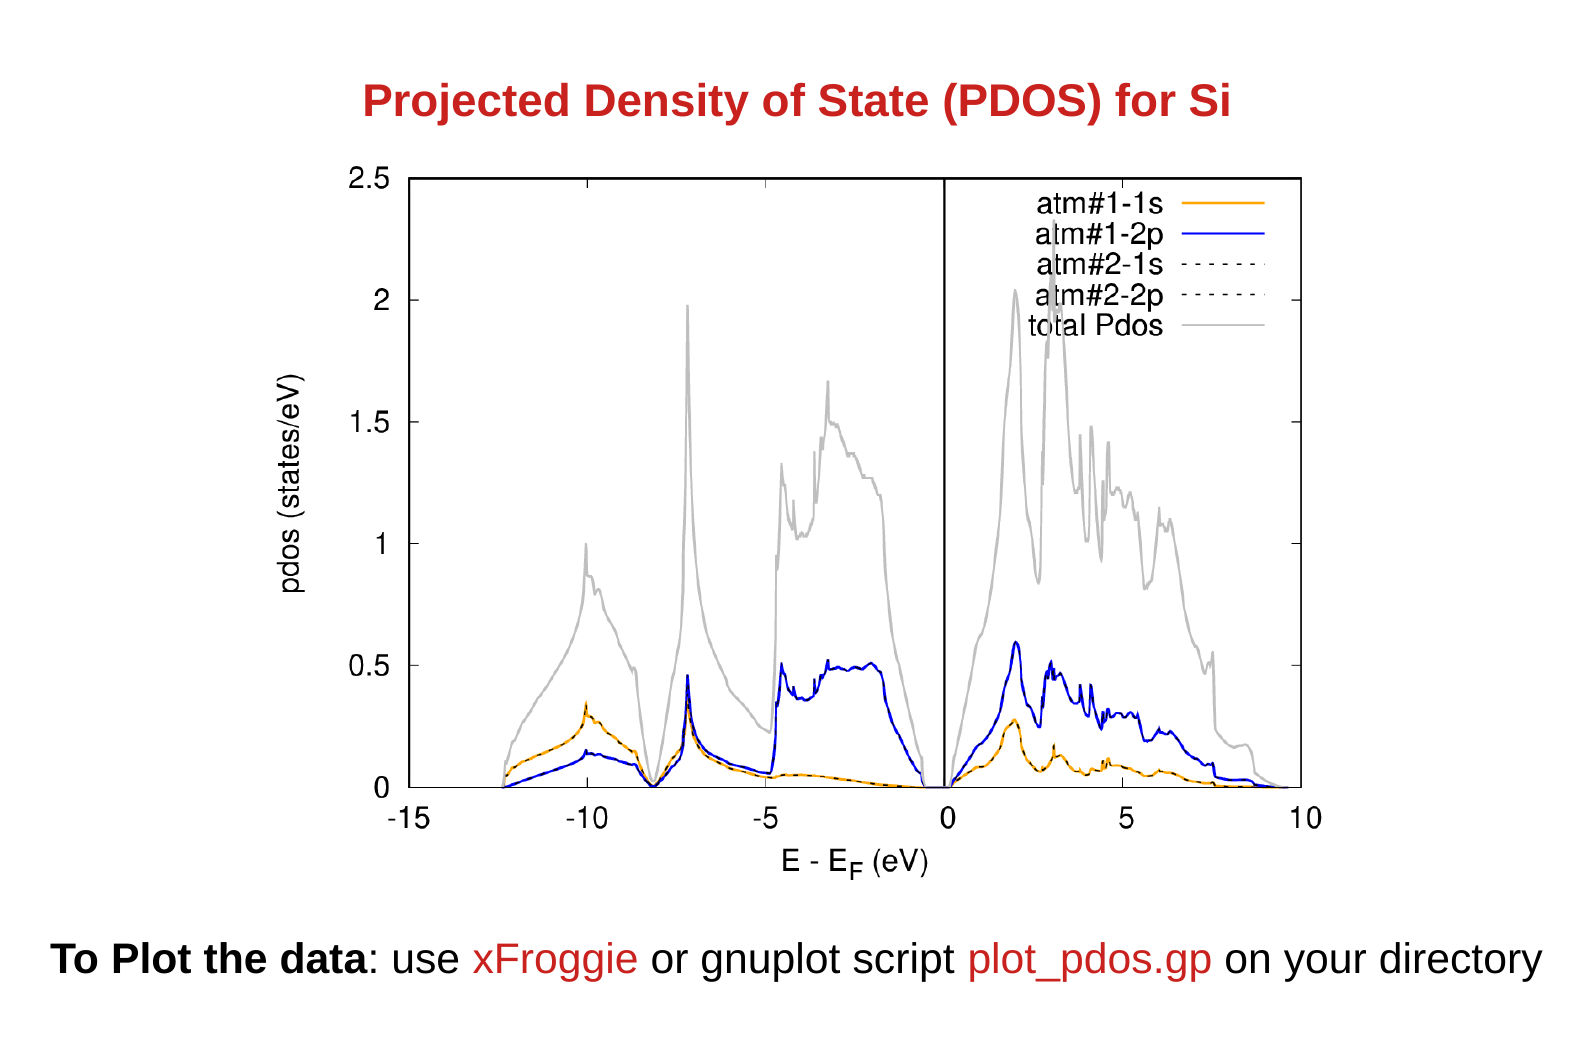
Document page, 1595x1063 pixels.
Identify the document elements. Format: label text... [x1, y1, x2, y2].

picture [272, 154, 1323, 883]
text_box Projected Density of State (PDOS) for Si [207, 67, 1388, 144]
text_box To Plot the data: use xFroggie or gnuplot script plot_pdos.gp on your directory [35, 927, 1560, 991]
